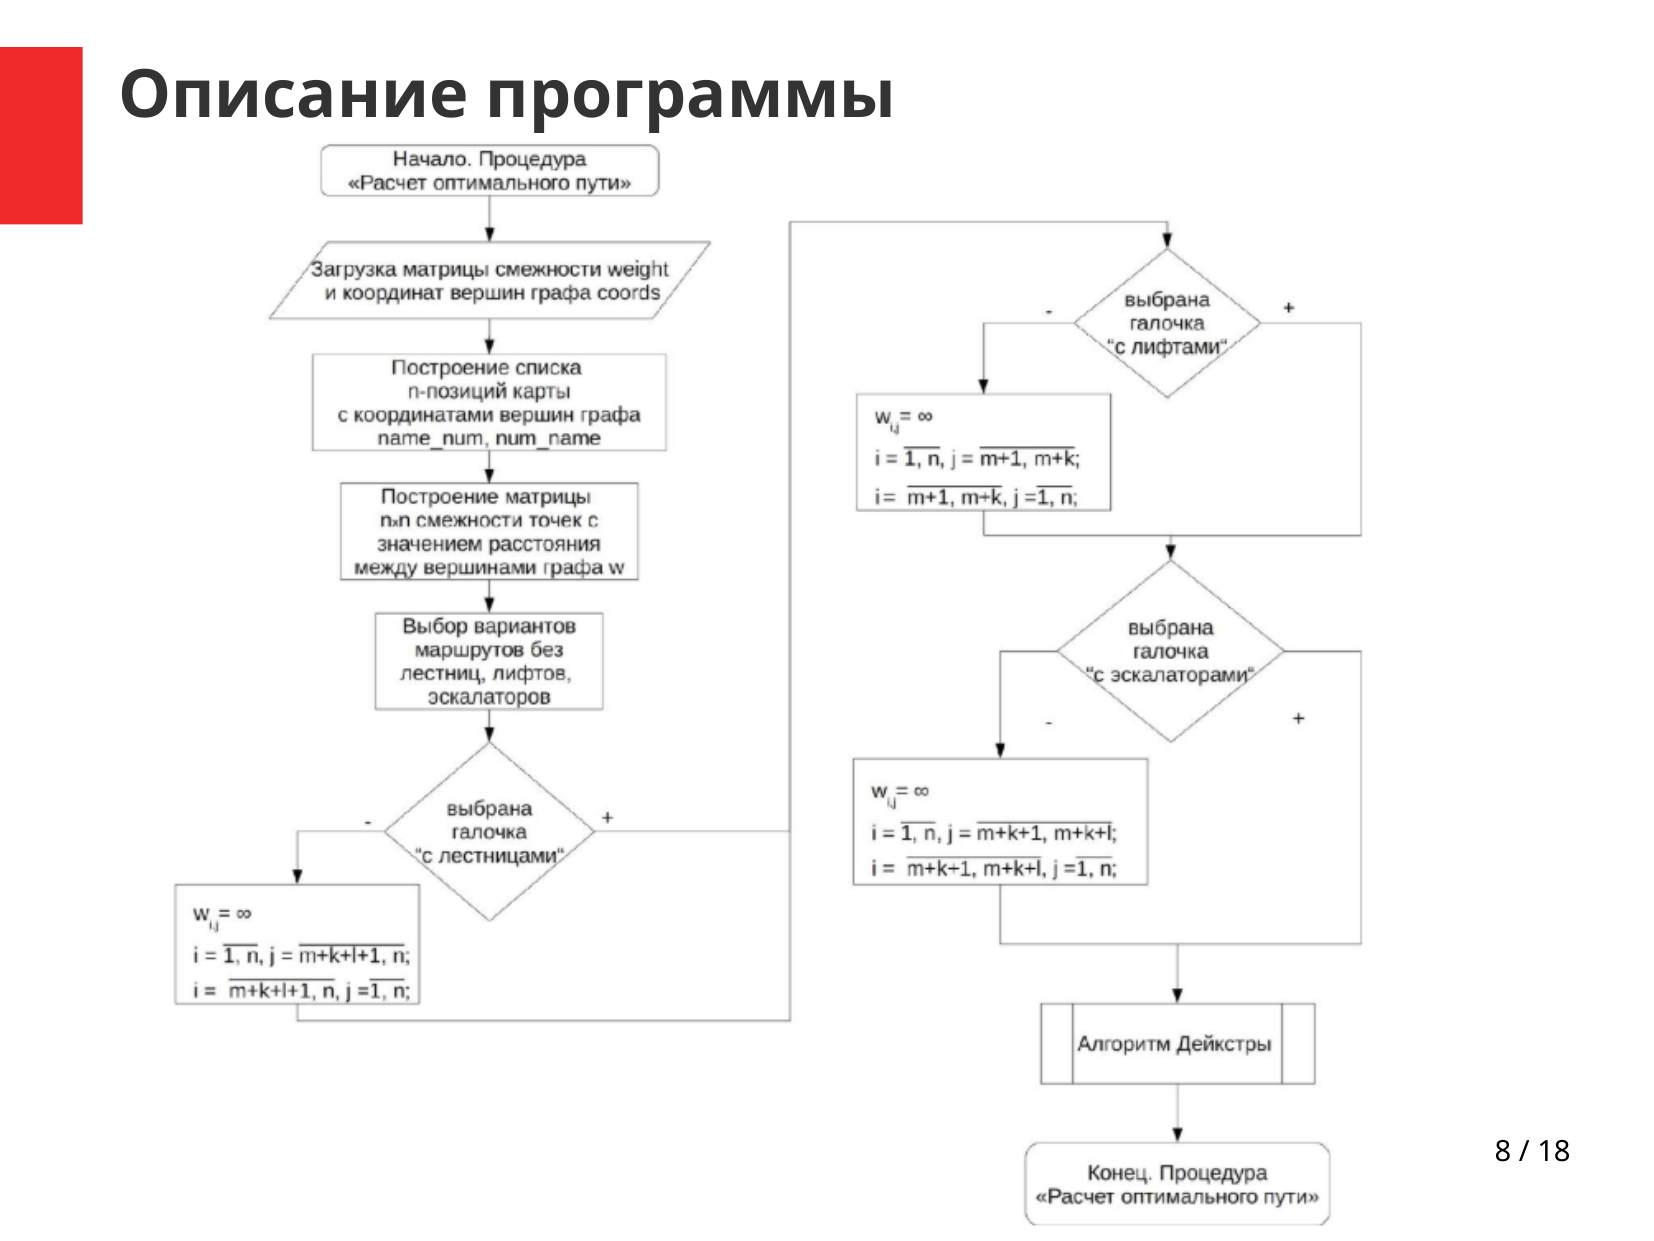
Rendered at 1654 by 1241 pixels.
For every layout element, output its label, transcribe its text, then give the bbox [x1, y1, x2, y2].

title Описание программы [118, 5, 1571, 178]
picture [141, 178, 1382, 1241]
